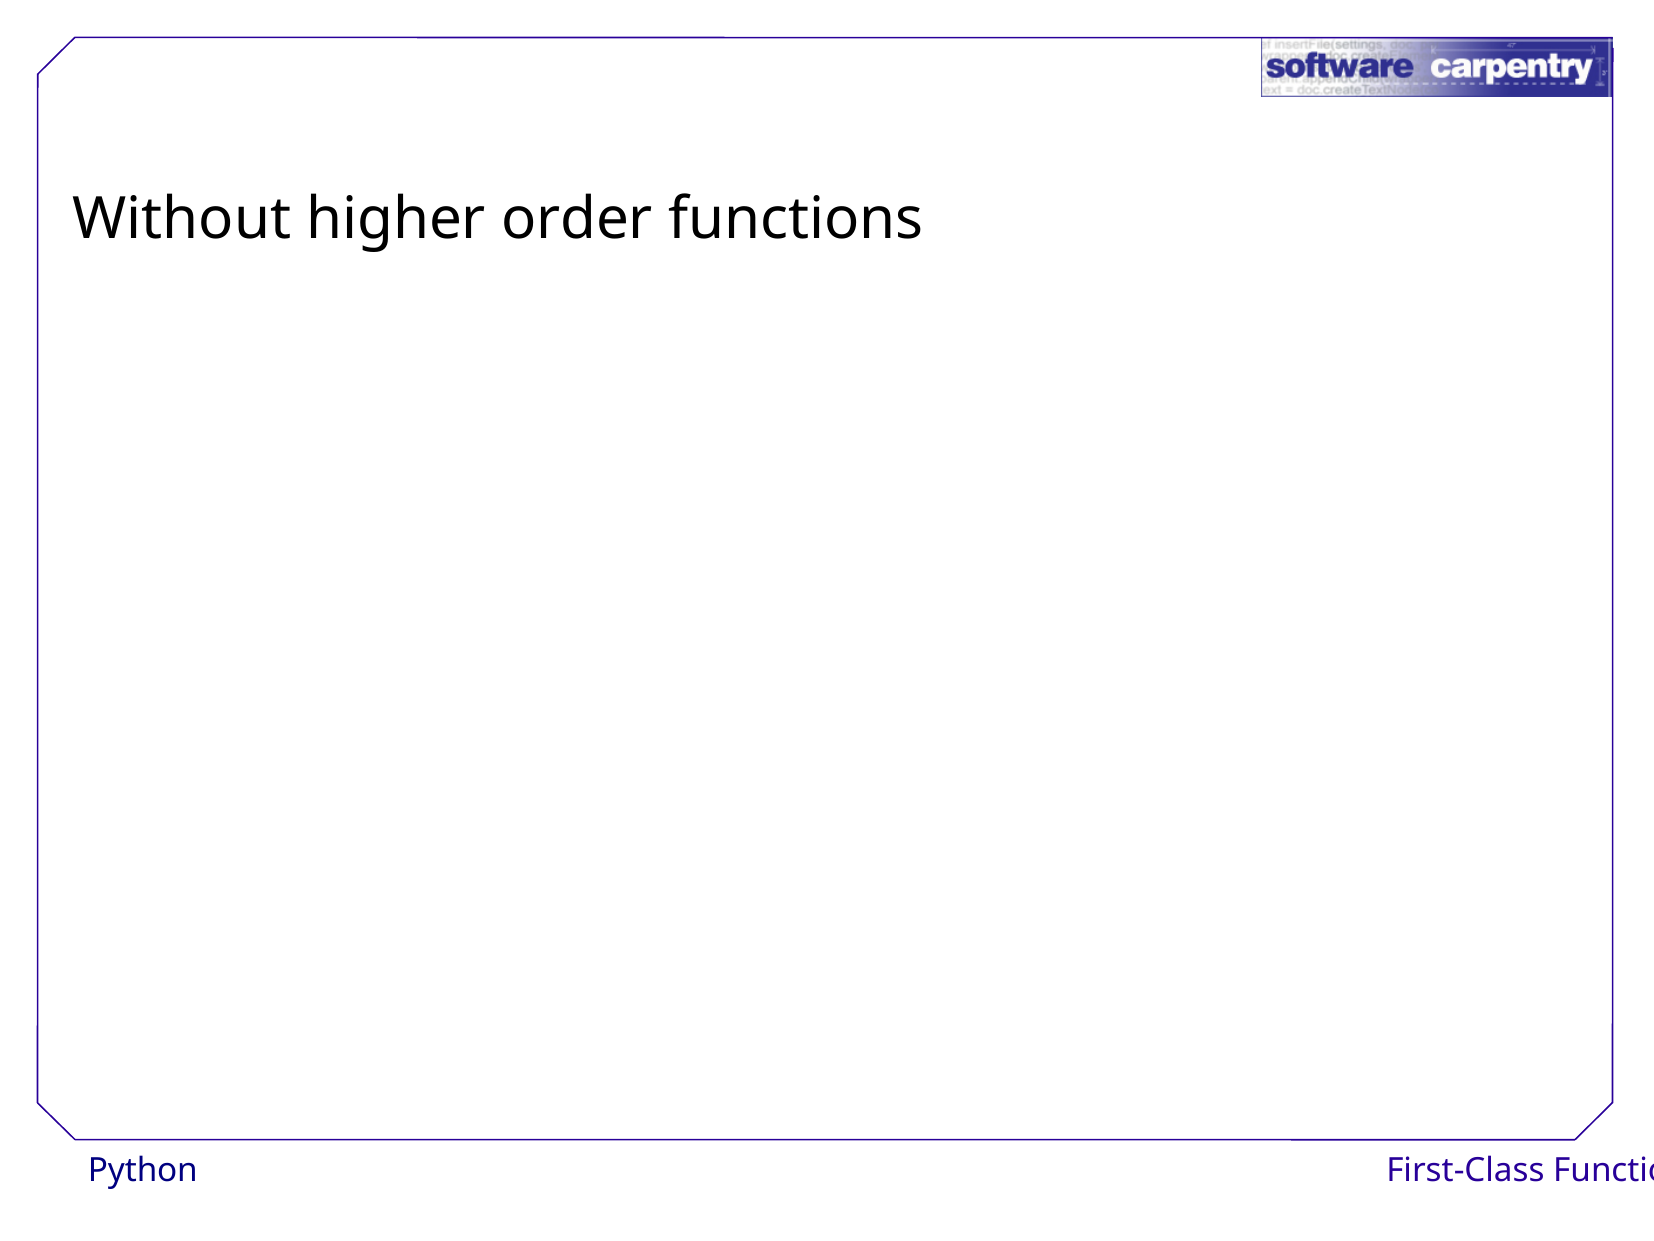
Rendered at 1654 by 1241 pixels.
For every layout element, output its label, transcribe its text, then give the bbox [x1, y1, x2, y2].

picture [1261, 39, 1613, 97]
text_box Without higher order functions [57, 138, 1089, 259]
